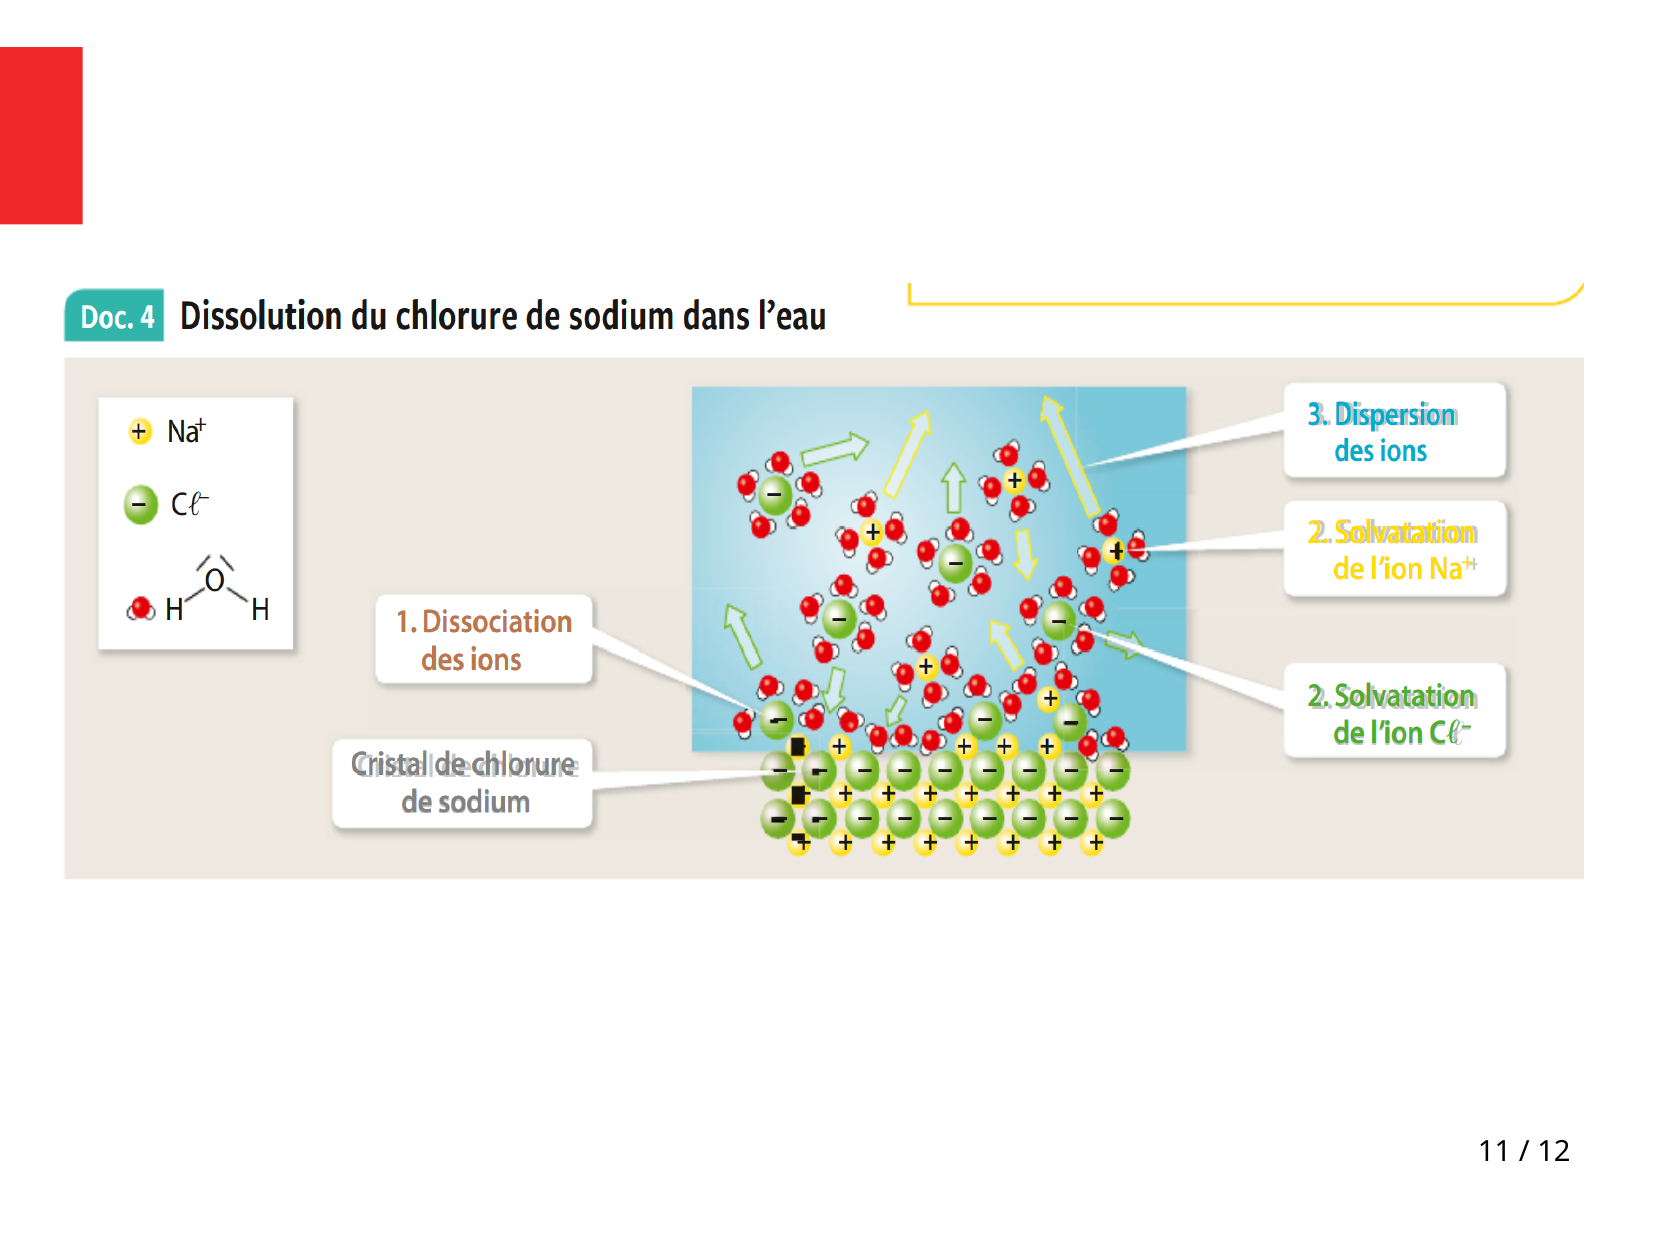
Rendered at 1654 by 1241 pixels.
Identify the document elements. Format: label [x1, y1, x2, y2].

picture [59, 283, 1584, 898]
